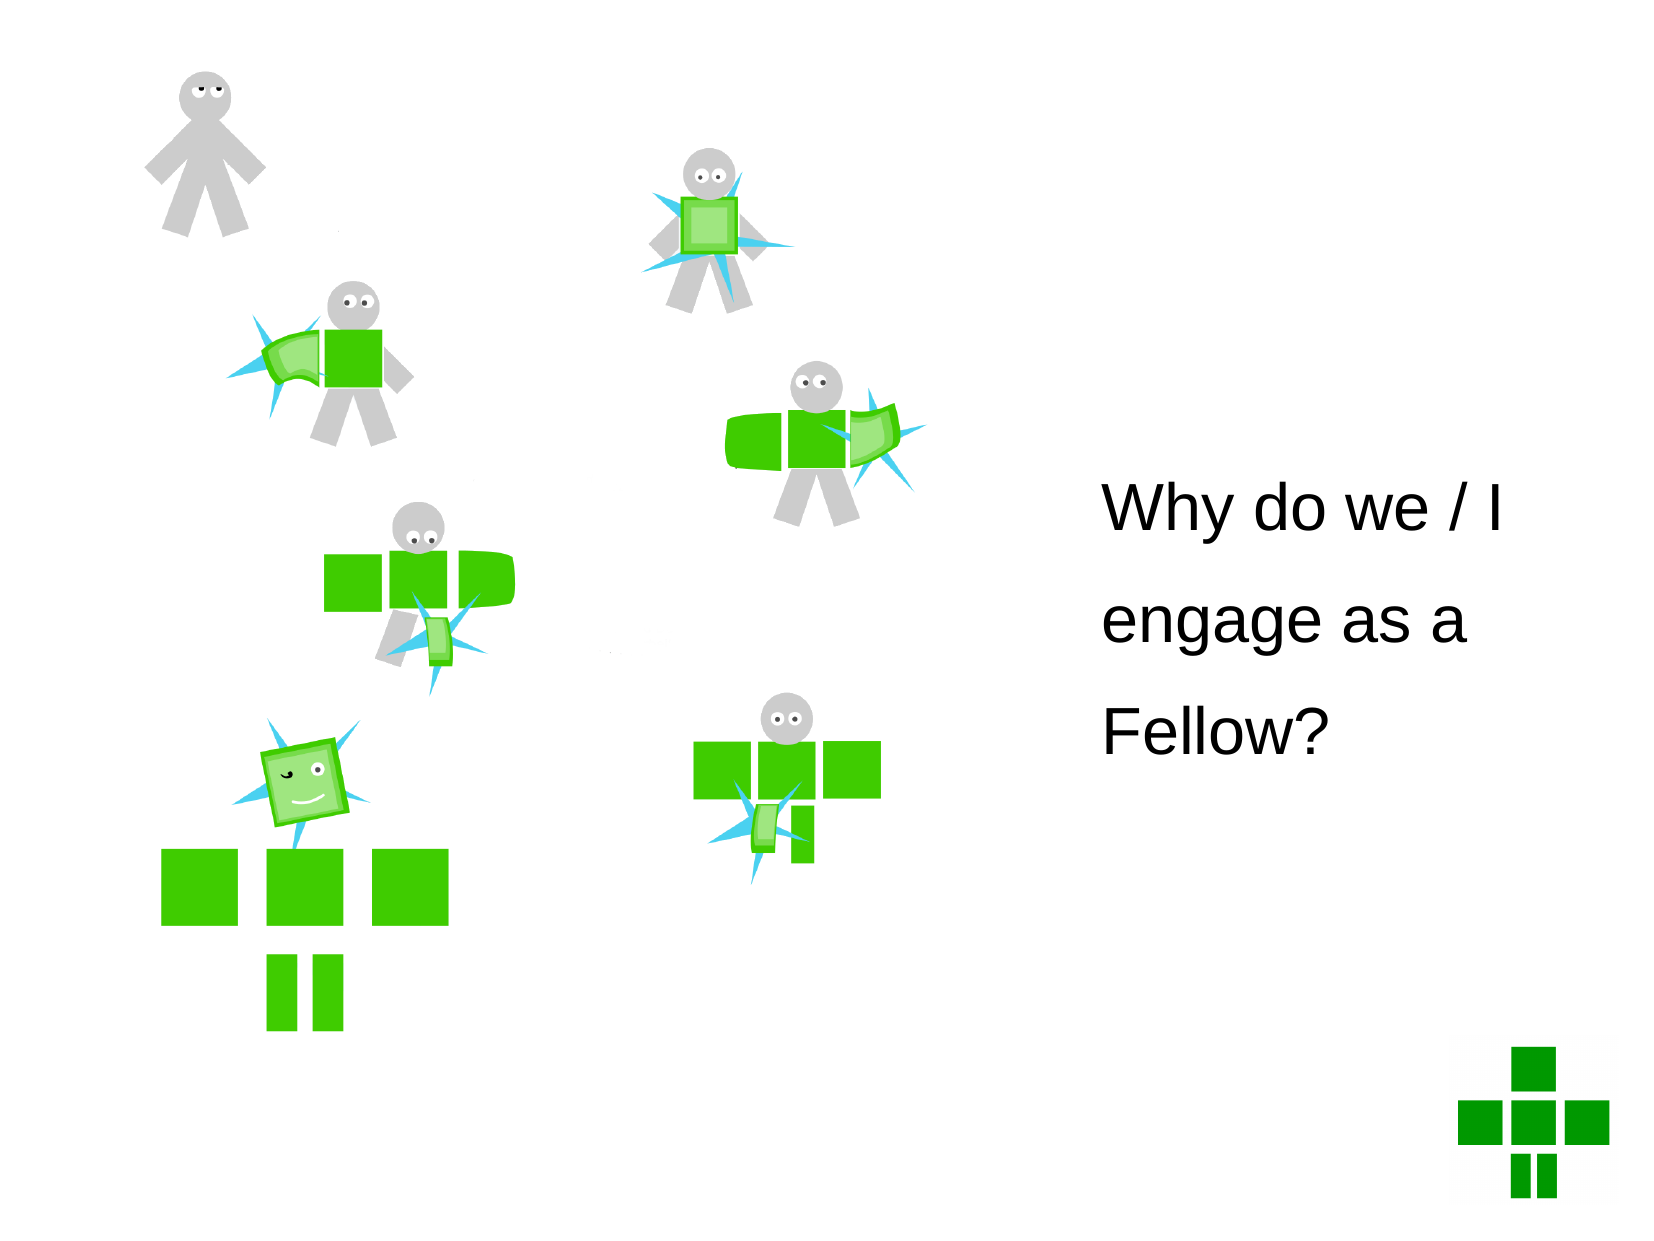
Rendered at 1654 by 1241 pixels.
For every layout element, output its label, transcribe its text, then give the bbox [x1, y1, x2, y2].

text_box Why do we / I engage as a Fellow? [1086, 425, 1654, 981]
picture [1449, 1035, 1619, 1205]
picture [94, 42, 969, 1075]
